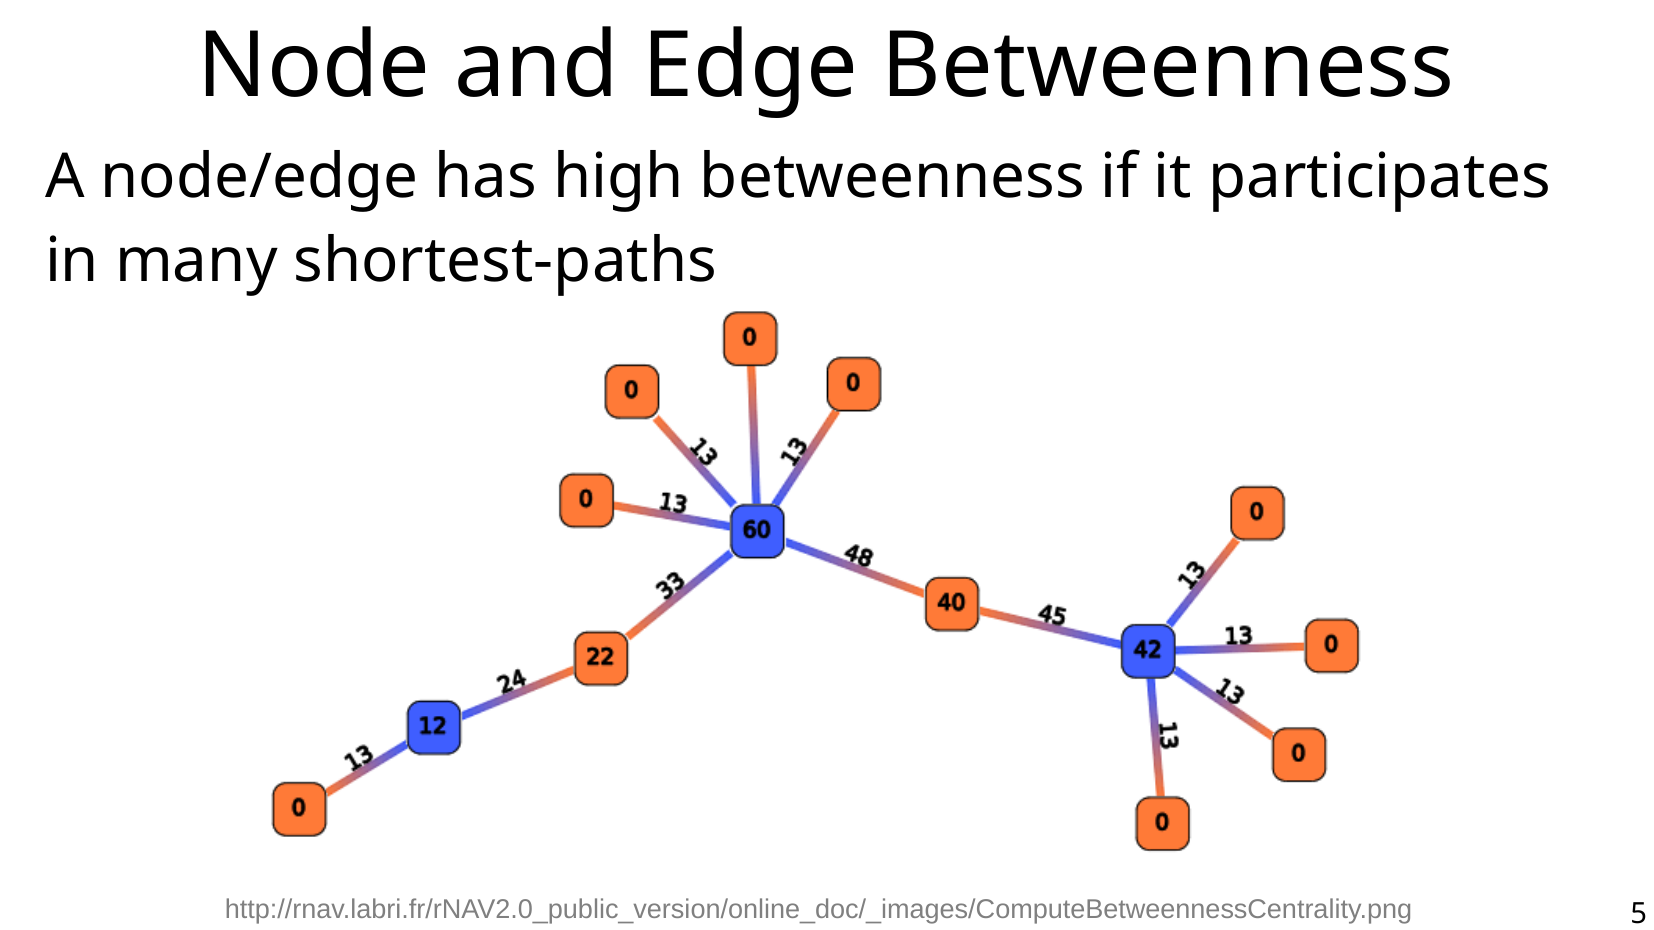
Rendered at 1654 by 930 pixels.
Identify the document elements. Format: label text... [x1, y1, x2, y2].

list A node/edge has high betweenness if it participates in many shortest-paths [45, 130, 1621, 301]
picture [234, 301, 1456, 872]
title Node and Edge Betweenness [82, 2, 1571, 120]
text_box http://rnav.labri.fr/rNAV2.0_public_version/online_doc/_images/ComputeBetweennessCentrality.png [210, 887, 1432, 930]
